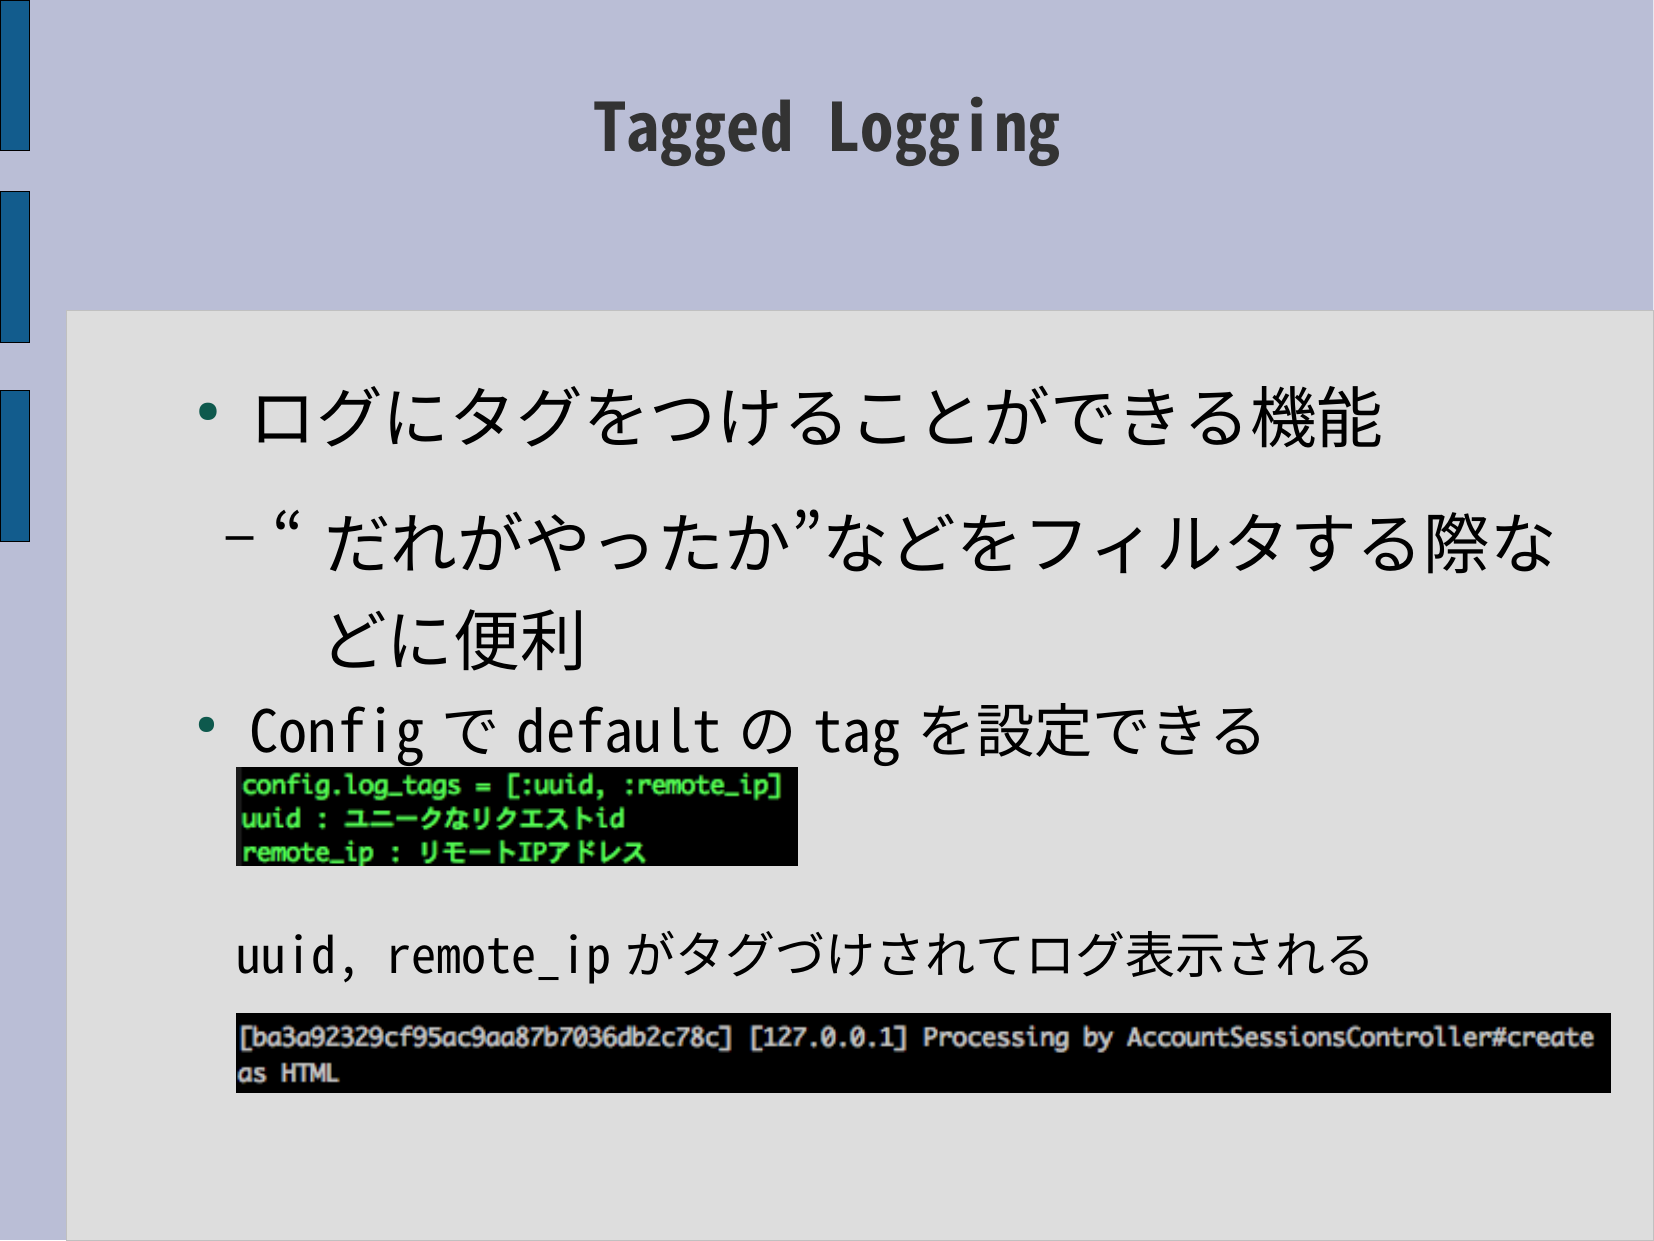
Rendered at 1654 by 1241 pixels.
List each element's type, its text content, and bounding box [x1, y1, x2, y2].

text_box uuid, remote_ipがタグづけされてログ表示される [236, 915, 1342, 983]
list ログにタグをつけることができる機能 “だれがやったか”などをフィルタする際などに便利 Configでdefaultのtagを設定できる [178, 364, 1570, 1147]
picture [236, 1013, 1611, 1093]
title Tagged Logging [121, 19, 1534, 227]
picture [236, 767, 798, 866]
